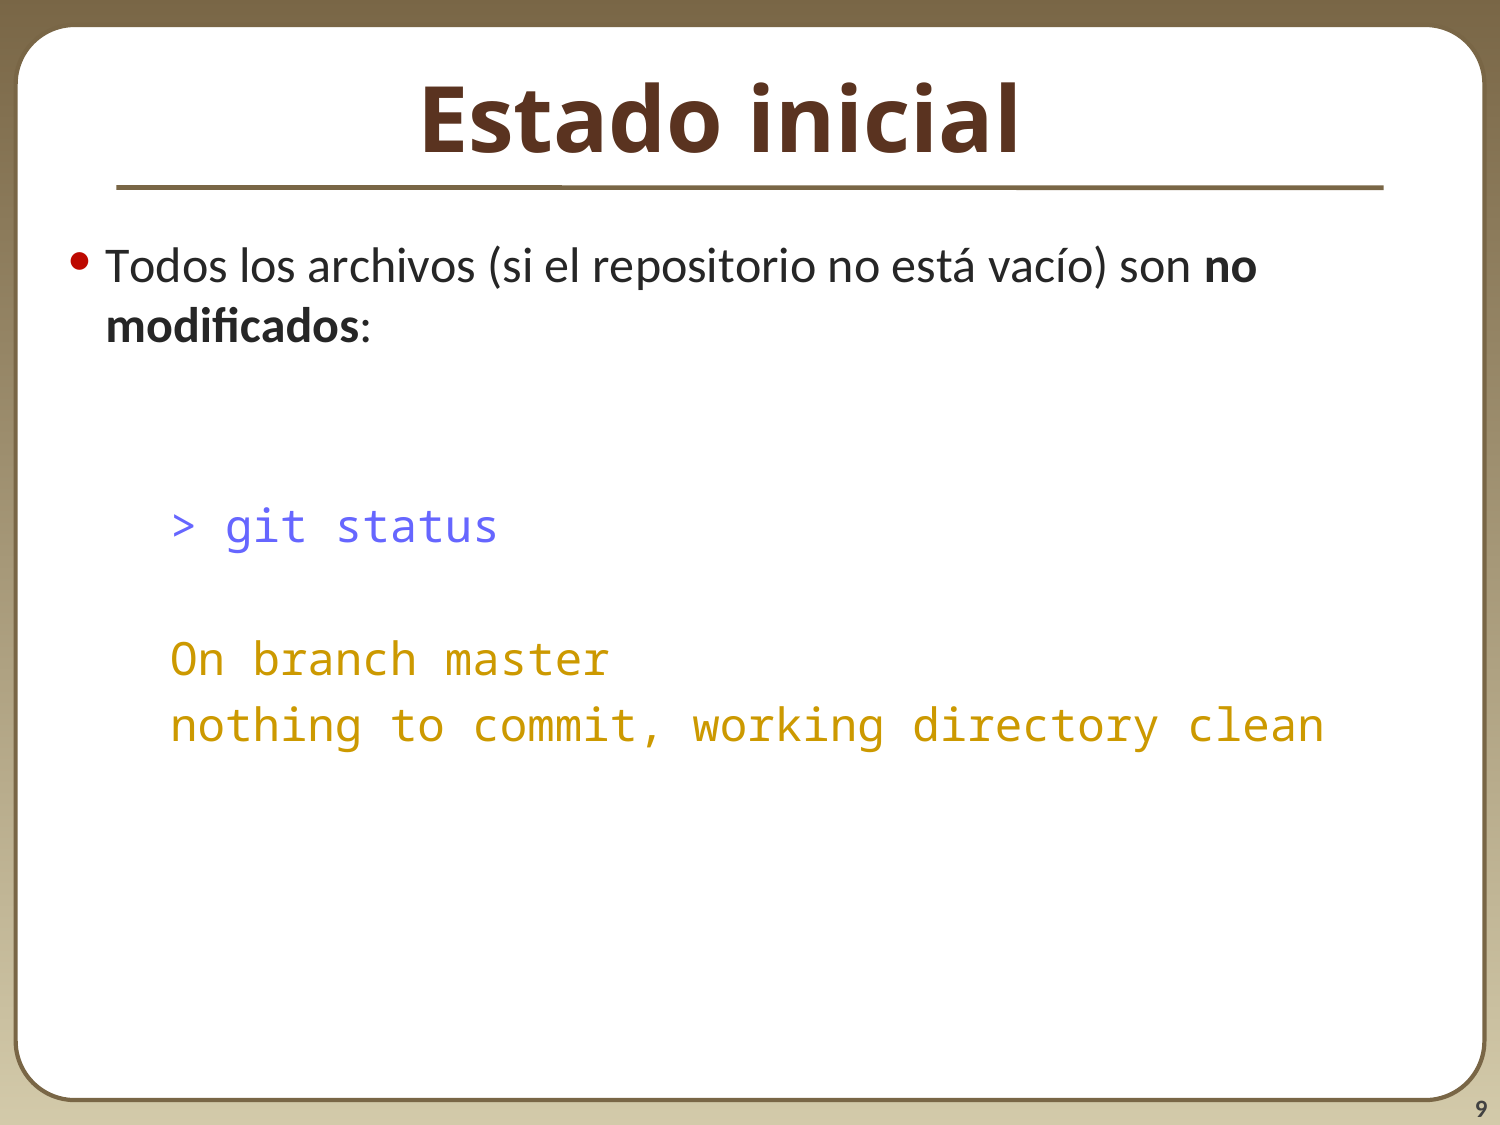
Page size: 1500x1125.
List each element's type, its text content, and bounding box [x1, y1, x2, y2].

title Estado inicial [0, 22, 1471, 211]
list Todos los archivos (si el repositorio no está vacío) son no modificados: > git status On branch master nothing to commit, working directory clean [15, 224, 1500, 1093]
